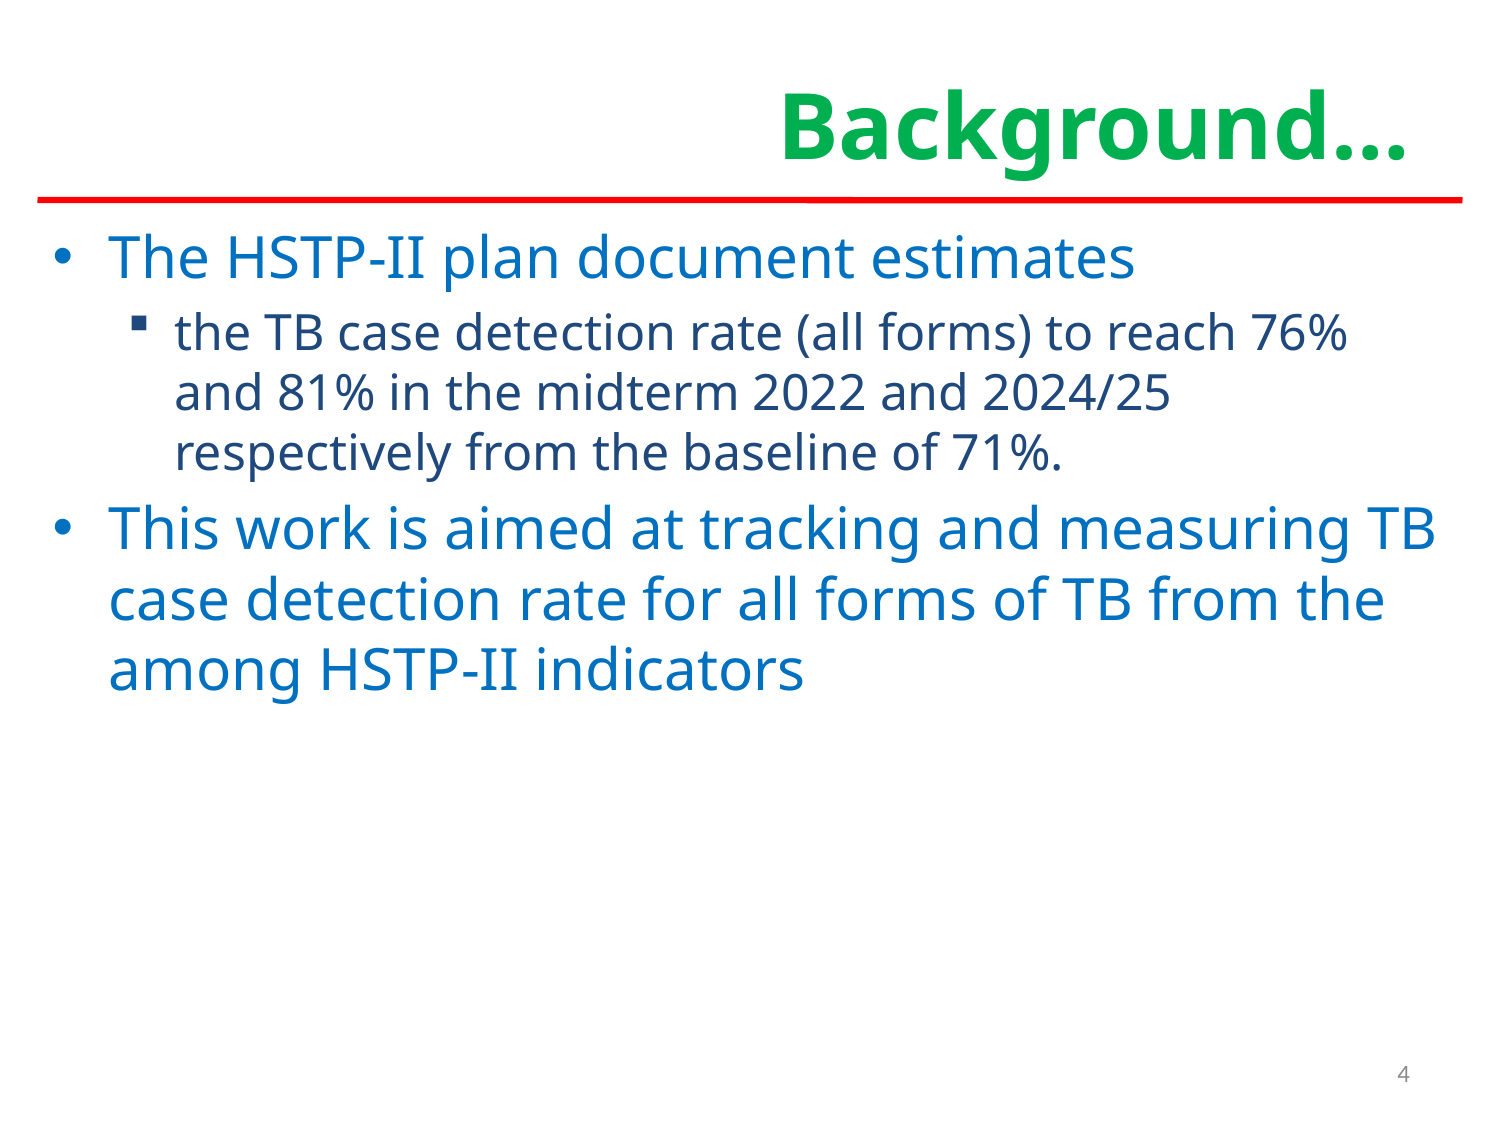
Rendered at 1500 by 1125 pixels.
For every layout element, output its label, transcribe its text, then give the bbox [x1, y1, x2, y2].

title Background… [37, 45, 1425, 200]
list The HSTP-II plan document estimates the TB case detection rate (all forms) to reach 76% and 81% in the midterm 2022 and 2024/25 respectively from the baseline of 71%. This work is aimed at tracking and measuring TB case detection rate for all forms of TB from the among HSTP-II indicators [37, 212, 1463, 1038]
